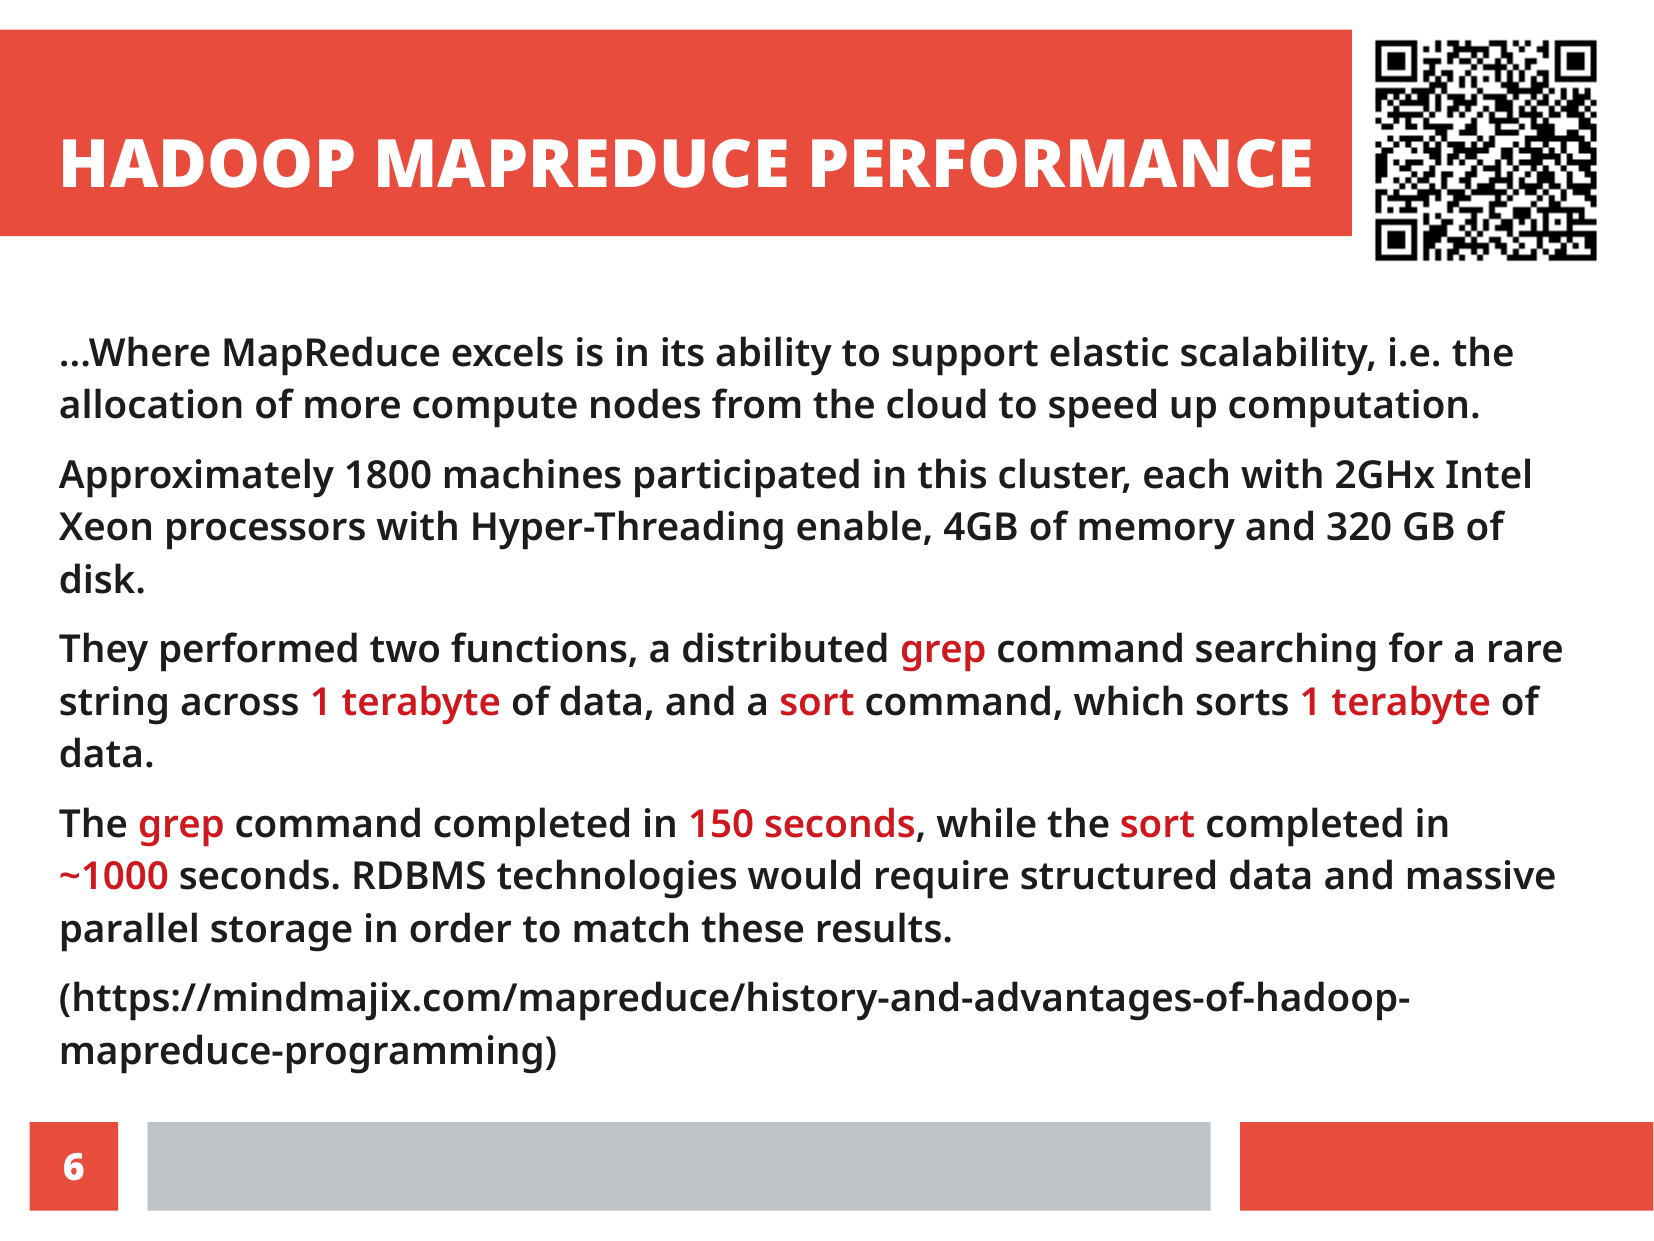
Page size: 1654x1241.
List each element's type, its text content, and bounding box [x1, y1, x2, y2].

title HADOOP MAPREDUCE PERFORMANCE [59, 59, 1352, 207]
picture [1352, 17, 1621, 286]
list ...Where MapReduce excels is in its ability to support elastic scalability, i.e. the allocation of more compute nodes from the cloud to speed up computation. Approximately 1800 machines participated in this cluster, each with 2GHx Intel Xeon processors with Hyper-Threading enable, 4GB of memory and 320 GB of disk. They performed two functions, a distributed grep command searching for a rare string across 1 terabyte of data, and a sort command, which sorts 1 terabyte of data. The grep command completed in 150 seconds, while the sort completed in ~1000 seconds. RDBMS technologies would require structured data and massive parallel storage in order to match these results. (https://mindmajix.com/mapreduce/history-and-advantages-of-hadoop-mapreduce-programming) [59, 324, 1565, 1093]
